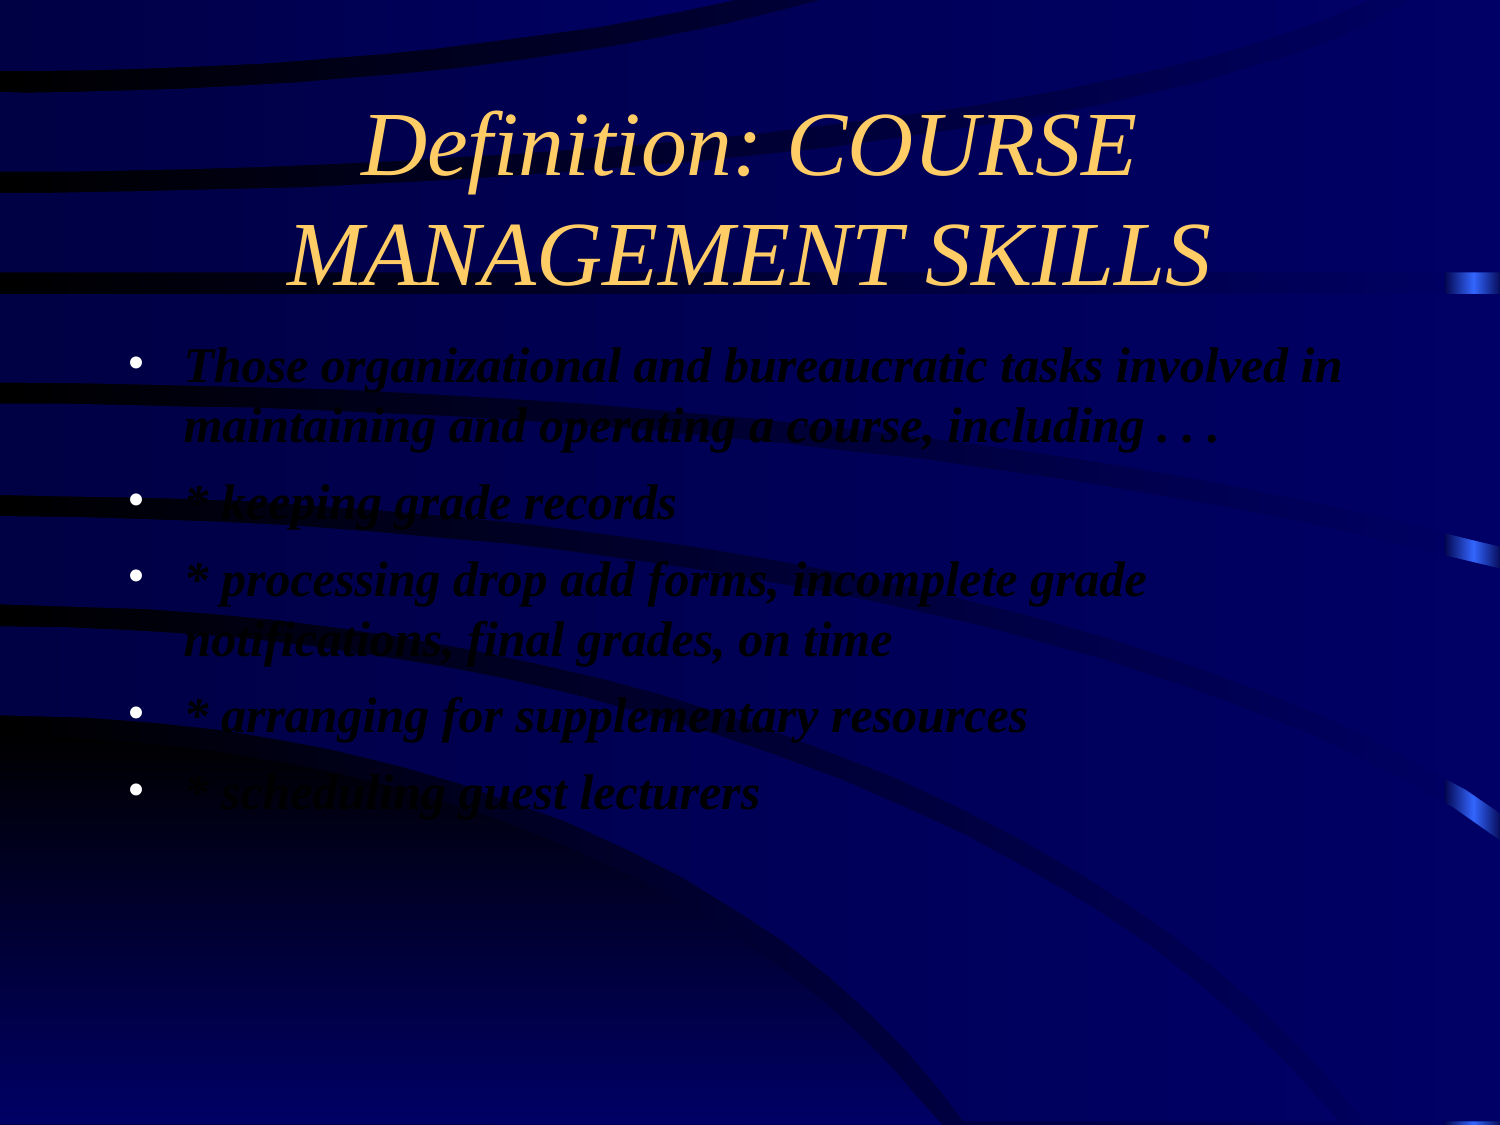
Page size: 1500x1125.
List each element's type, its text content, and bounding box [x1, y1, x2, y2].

list Those organizational and bureaucratic tasks involved in maintaining and operating a course, including . . . * keeping grade records * processing drop add forms, incomplete grade notifications, final grades, on time * arranging for supplementary resources * scheduling guest lecturers [112, 324, 1388, 1000]
title Definition: COURSE MANAGEMENT SKILLS [112, 99, 1388, 288]
